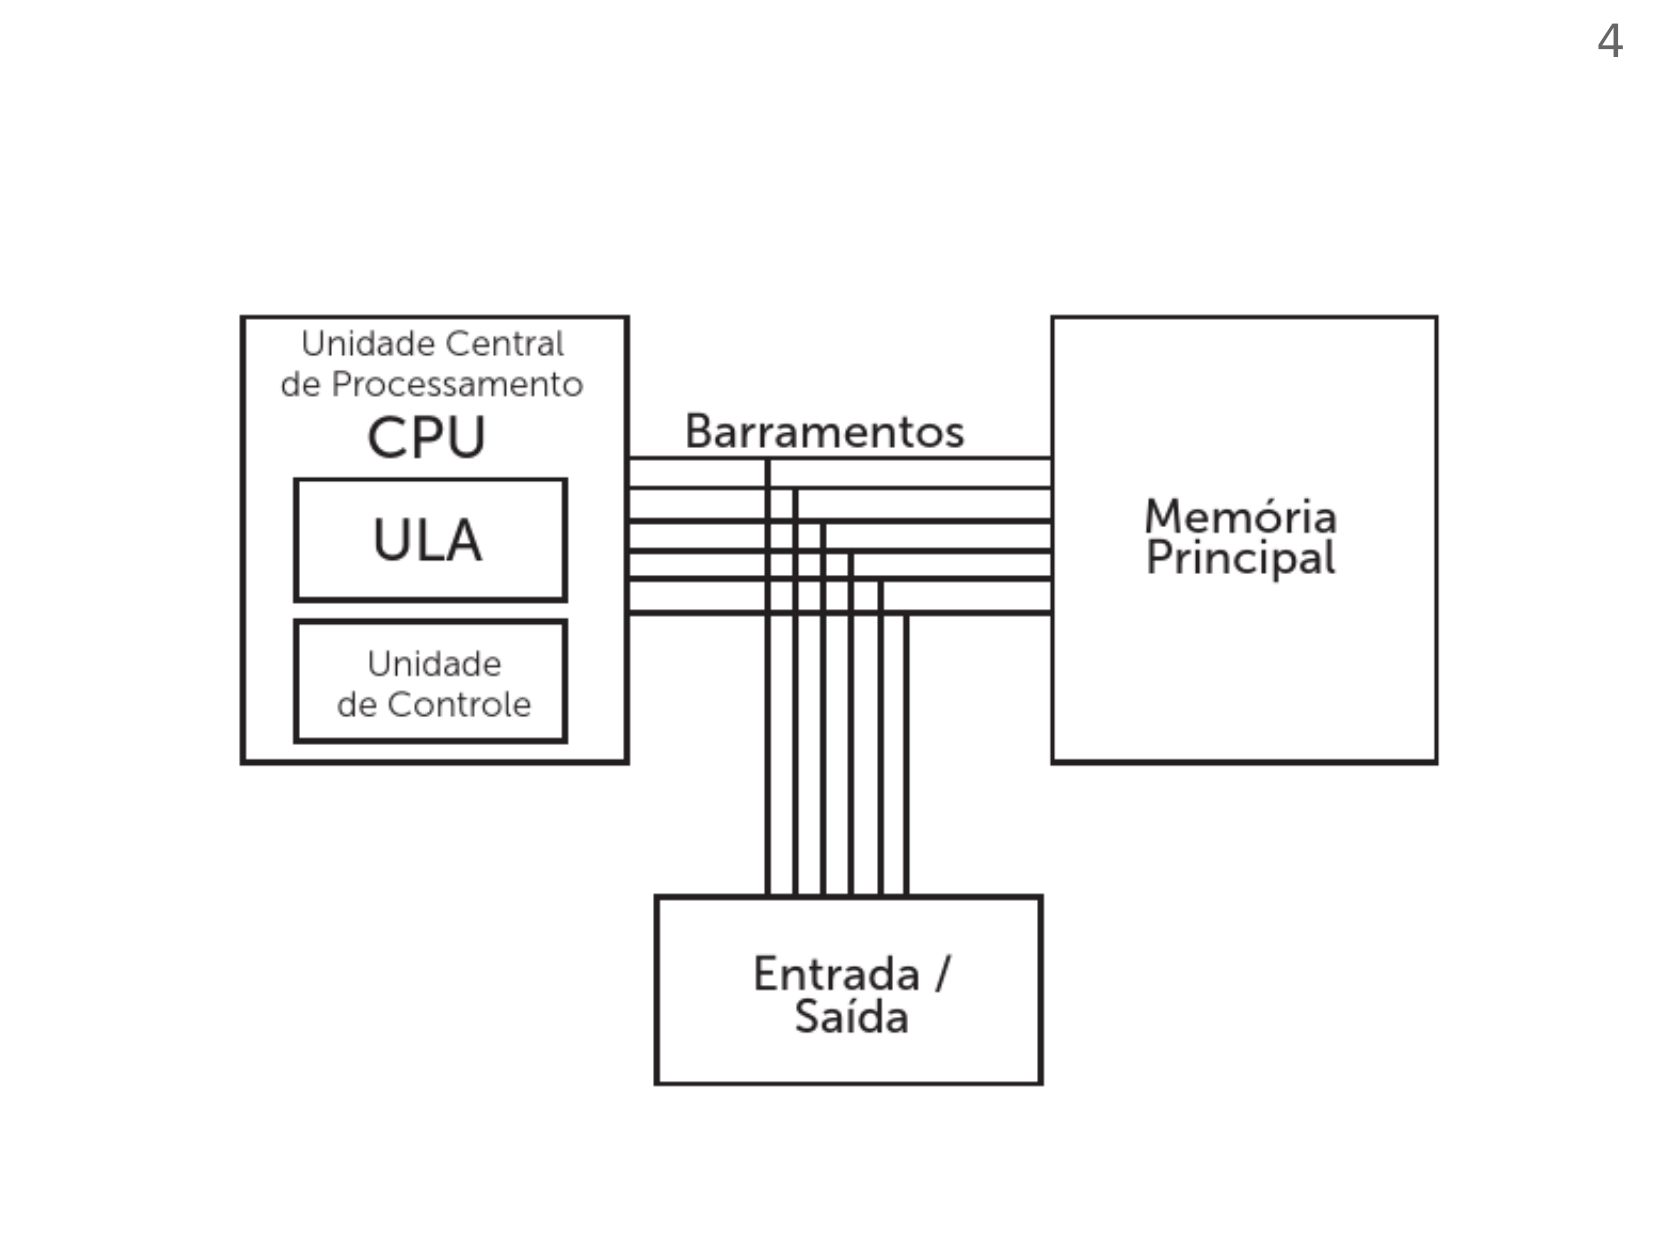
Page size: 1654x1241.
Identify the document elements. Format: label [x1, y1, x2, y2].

picture [236, 307, 1452, 1093]
